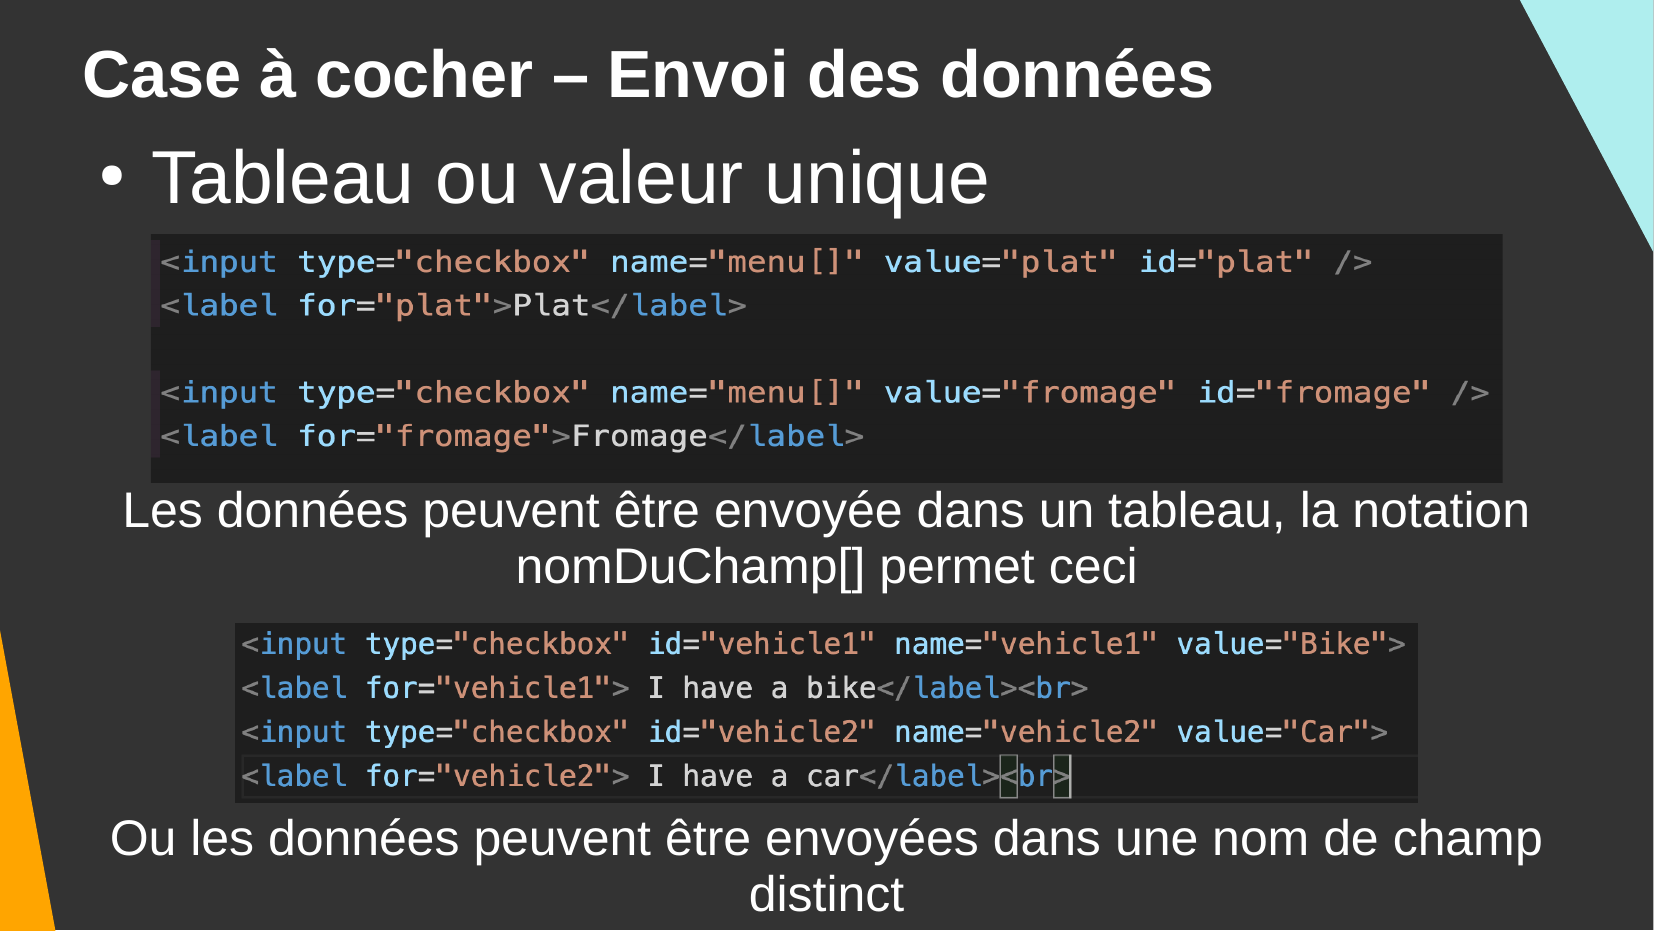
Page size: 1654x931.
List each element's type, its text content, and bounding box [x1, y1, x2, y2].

list Tableau ou valeur unique [80, 135, 1605, 443]
title Ou les données peuvent être envoyées dans une nom de champ distinct [31, 810, 1622, 923]
text_box [0, 630, 56, 931]
text_box [1519, 0, 1654, 254]
title Les données peuvent être envoyée dans un tableau, la notation nomDuChamp[] permet ceci [31, 482, 1622, 595]
picture [150, 234, 1503, 482]
title Case à cocher – Envoi des données [82, 37, 1571, 114]
picture [235, 623, 1418, 803]
